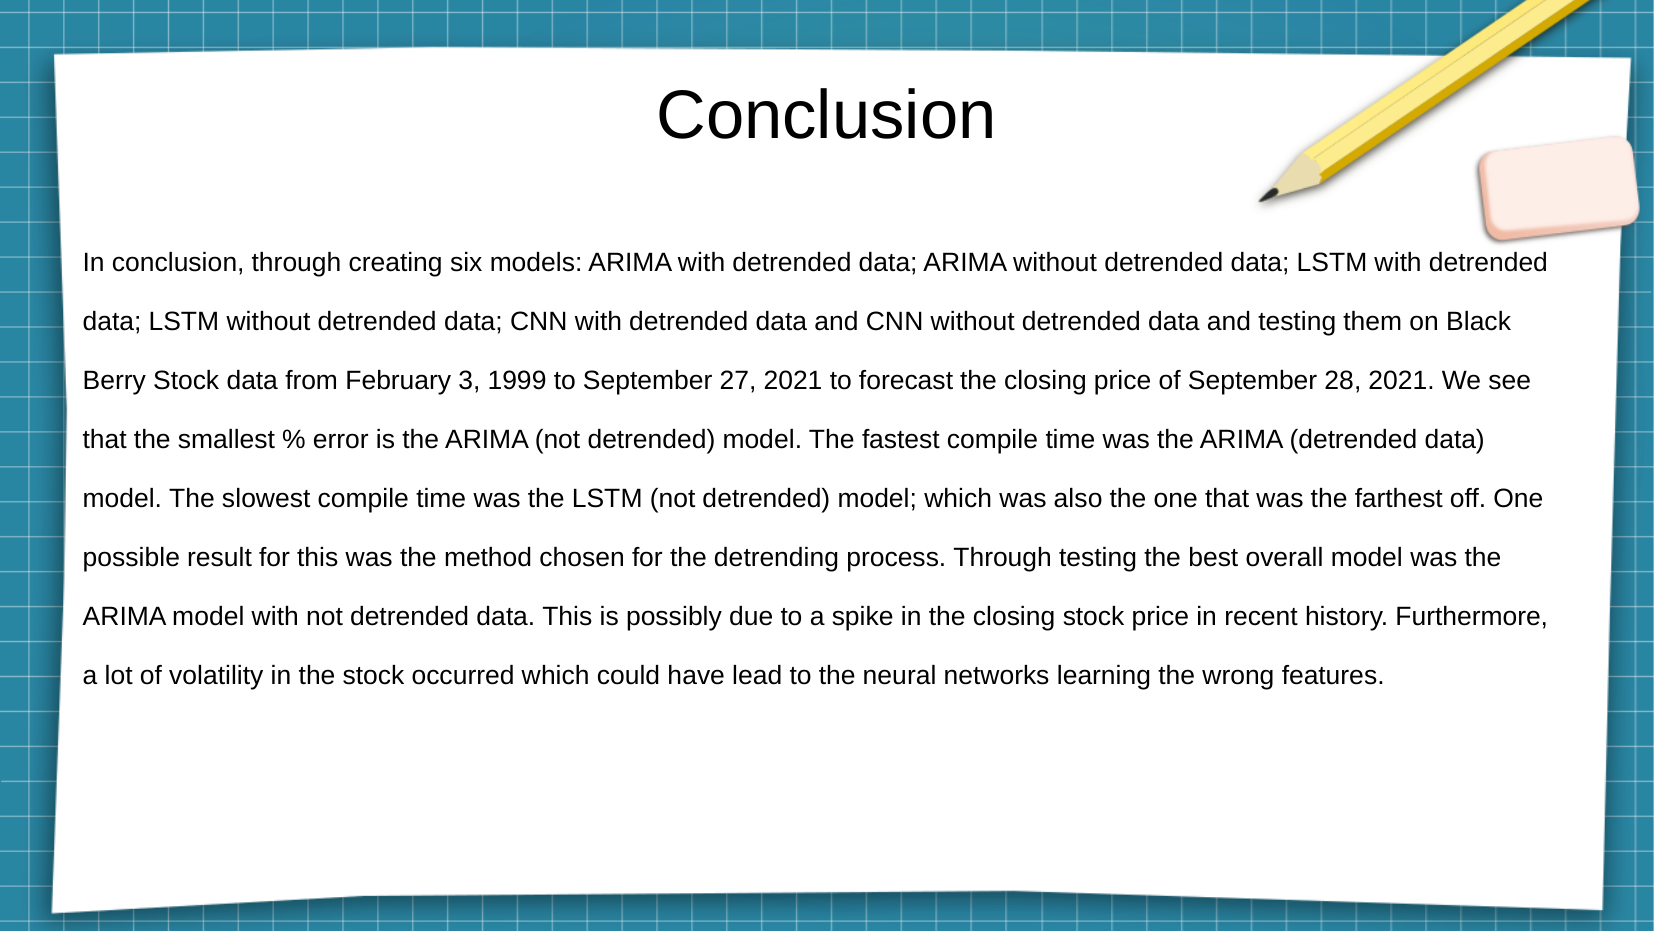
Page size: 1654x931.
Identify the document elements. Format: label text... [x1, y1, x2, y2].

title Conclusion [82, 37, 1571, 193]
picture [0, 0, 1654, 931]
list In conclusion, through creating six models: ARIMA with detrended data; ARIMA without detrended data; LSTM with detrended data; LSTM without detrended data; CNN with detrended data and CNN without detrended data and testing them on Black Berry Stock data from February 3, 1999 to September 27, 2021 to forecast the closing price of September 28, 2021. We see that the smallest % error is the ARIMA (not detrended) model. The fastest compile time was the ARIMA (detrended data) model. The slowest compile time was the LSTM (not detrended) model; which was also the one that was the farthest off. One possible result for this was the method chosen for the detrending process. Through testing the best overall model was the ARIMA model with not detrended data. This is possibly due to a spike in the closing stock price in recent history. Furthermore, a lot of volatility in the stock occurred which could have lead to the neural networks learning the wrong features. [82, 217, 1571, 758]
